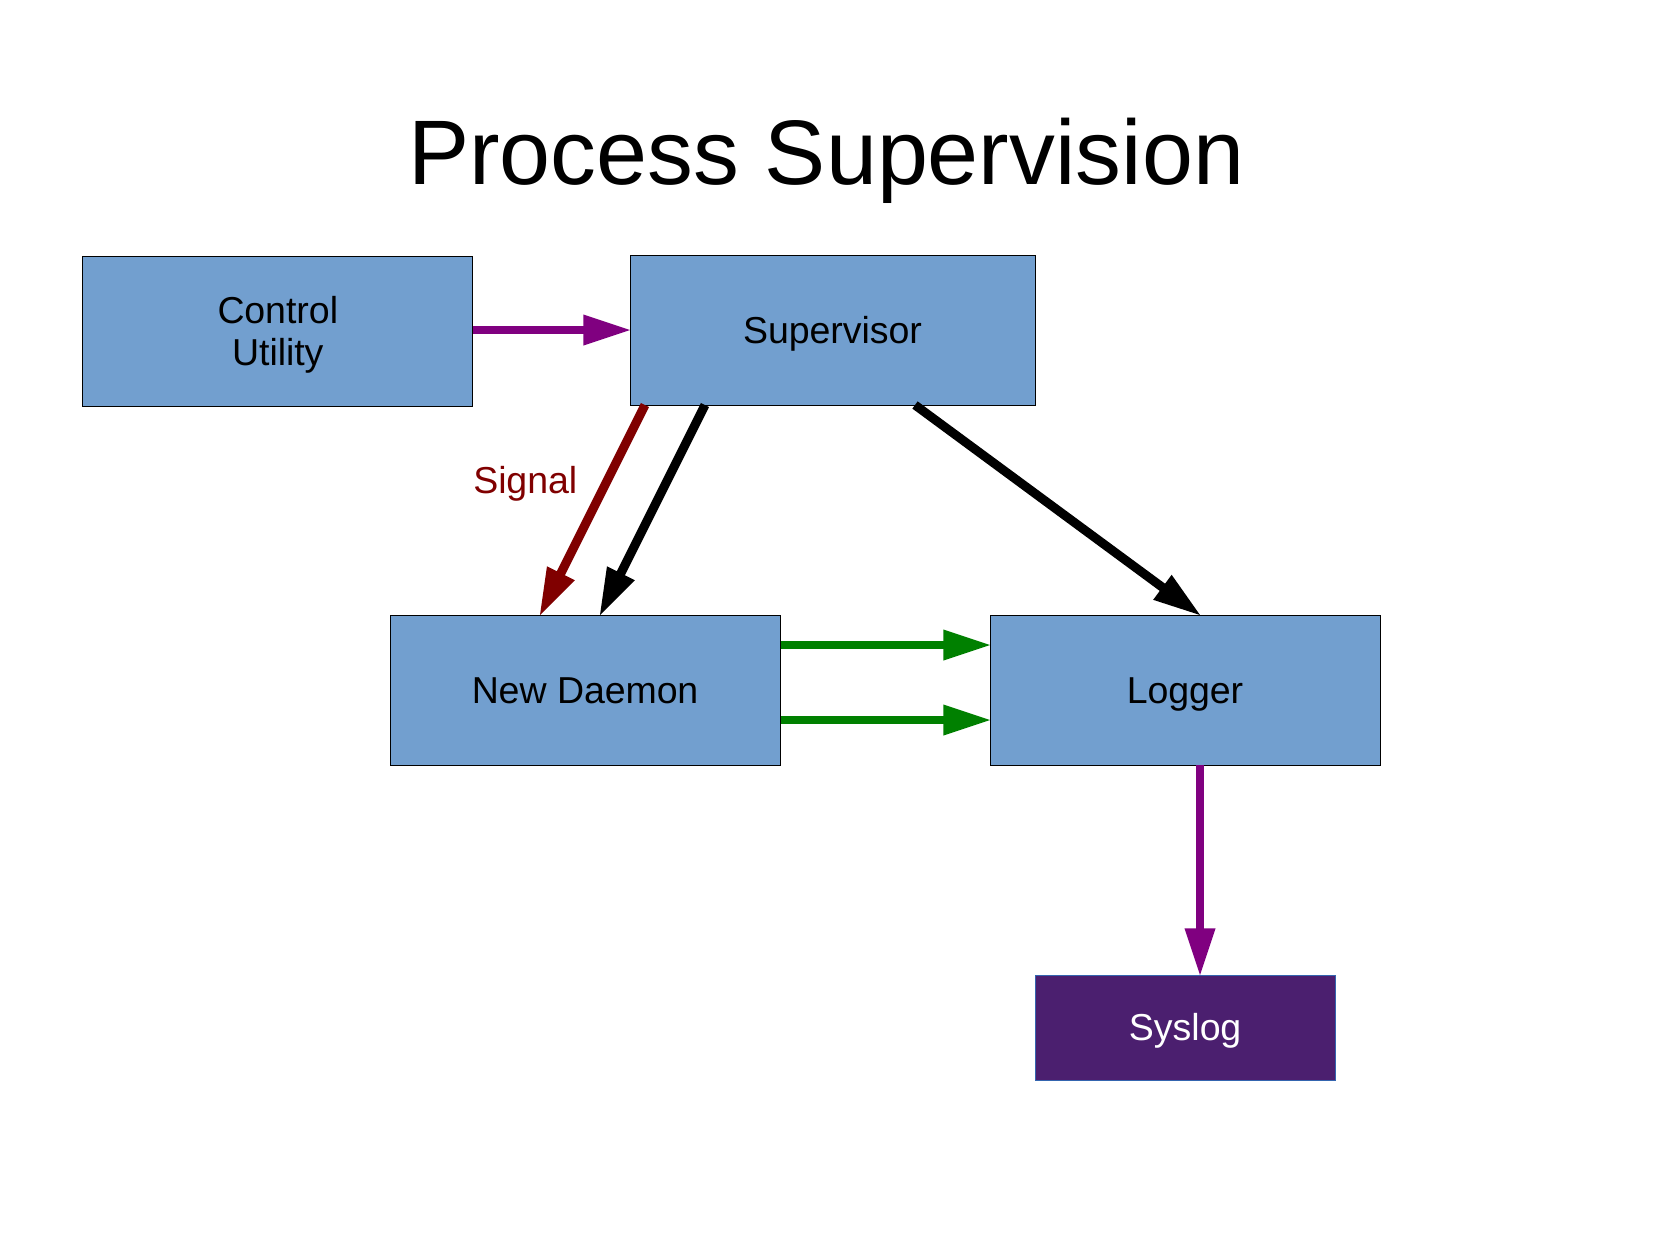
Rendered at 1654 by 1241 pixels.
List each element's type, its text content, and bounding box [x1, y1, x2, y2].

text_box Signal [458, 452, 594, 509]
title Process Supervision [82, 49, 1571, 257]
text_box Logger [990, 615, 1381, 766]
text_box New Daemon [390, 615, 781, 766]
text_box Control Utility [82, 256, 473, 407]
text_box Syslog [1035, 975, 1336, 1081]
text_box Supervisor [630, 257, 1036, 406]
